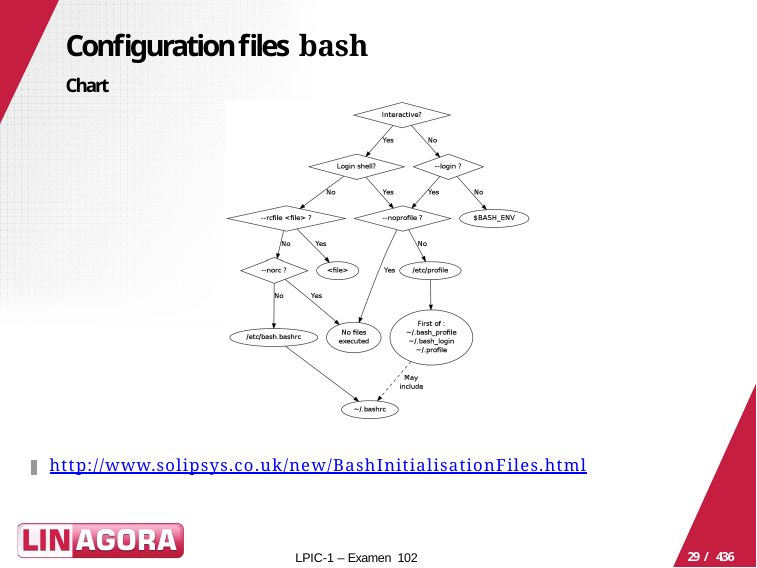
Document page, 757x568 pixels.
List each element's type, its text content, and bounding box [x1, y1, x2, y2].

title Configuration files bash Chart [63, 26, 692, 122]
text_box [17, 519, 184, 562]
text_box [225, 100, 531, 421]
text_box http://www.solipsys.co.uk/new/BashInitialisationFiles.html [47, 454, 626, 478]
picture [0, 0, 352, 352]
slide_number <numéro> / 436 [683, 549, 747, 568]
footer LPIC-1 – Examen 102 [293, 549, 420, 568]
